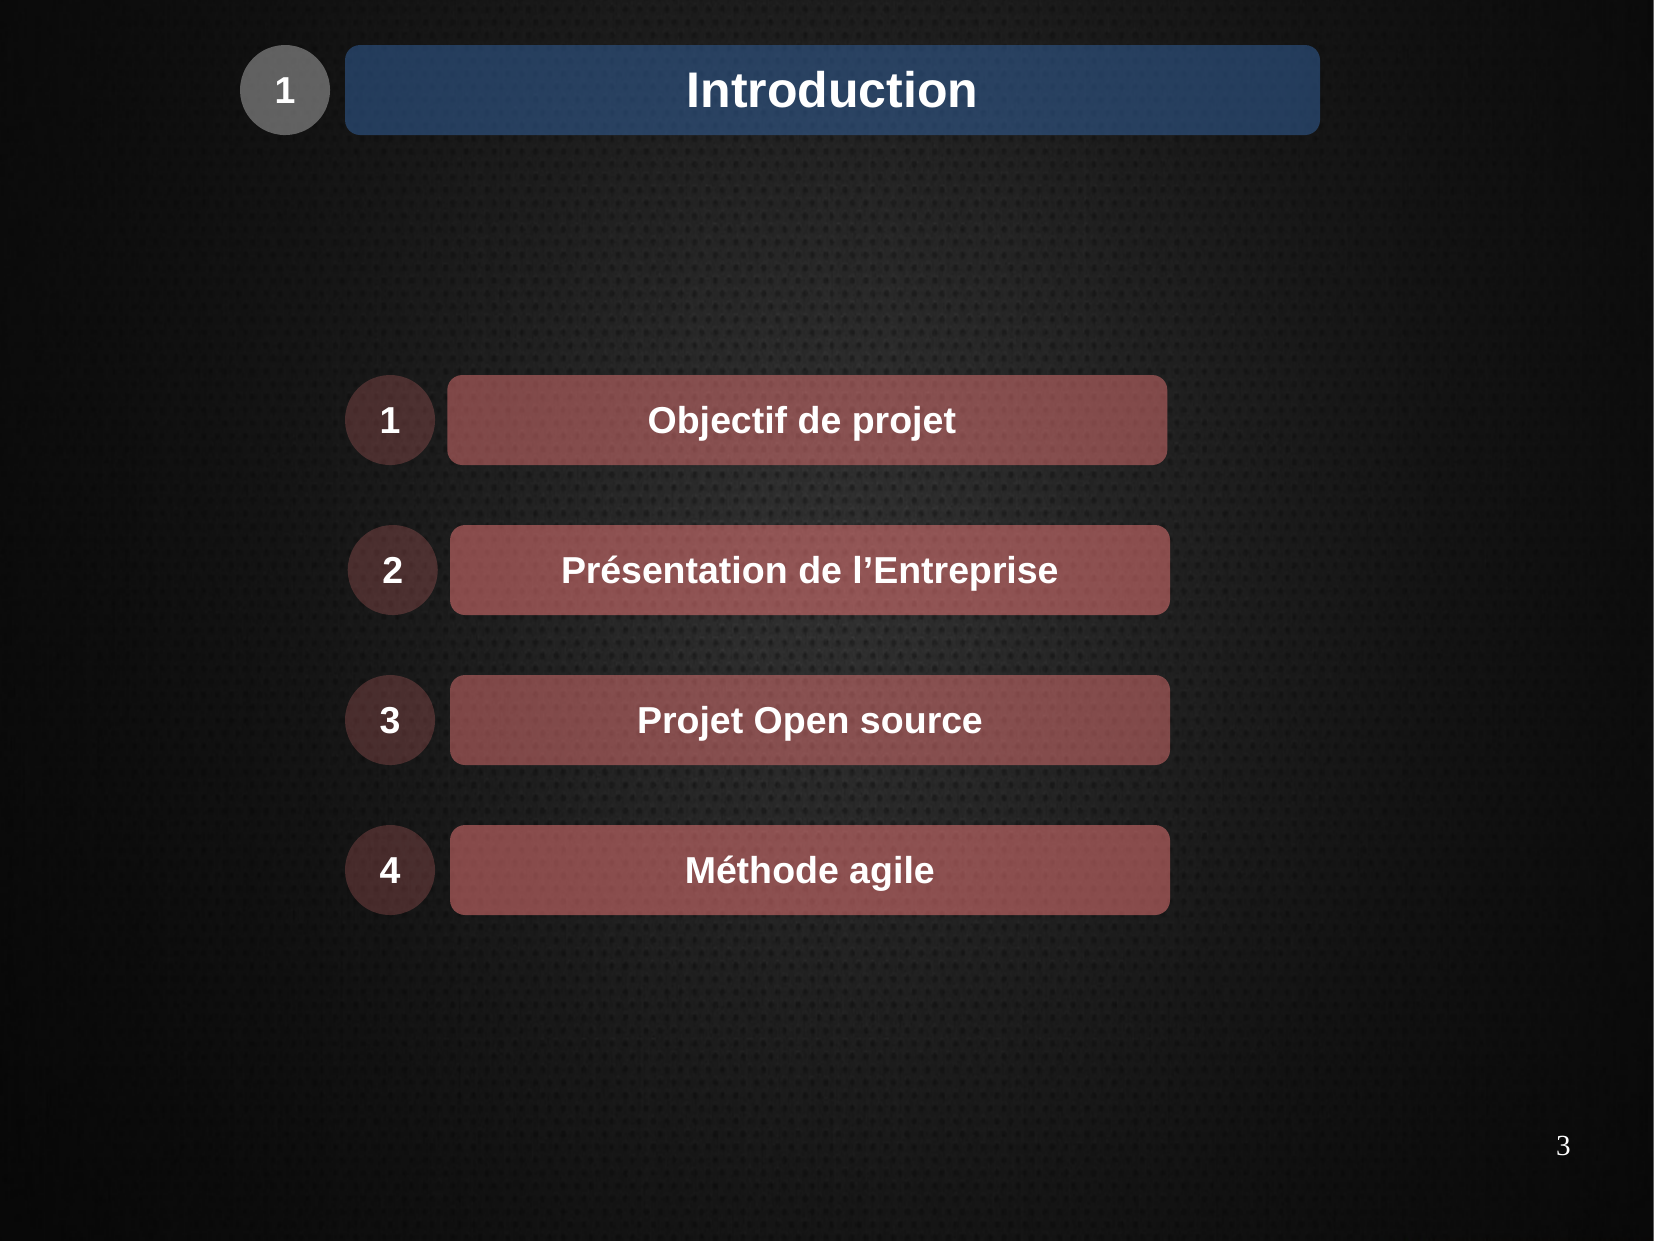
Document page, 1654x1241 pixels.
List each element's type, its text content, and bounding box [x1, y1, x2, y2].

text_box Projet Open source [450, 675, 1171, 766]
picture [0, 0, 1654, 1241]
text_box Introduction [345, 45, 1321, 136]
text_box Objectif de projet [447, 375, 1168, 466]
text_box 1 [345, 375, 436, 466]
text_box Méthode agile [450, 825, 1171, 916]
text_box 4 [345, 825, 436, 916]
text_box 1 [240, 45, 331, 136]
text_box Présentation de l’Entreprise [450, 525, 1171, 616]
text_box 2 [347, 525, 438, 616]
text_box 3 [345, 675, 436, 766]
